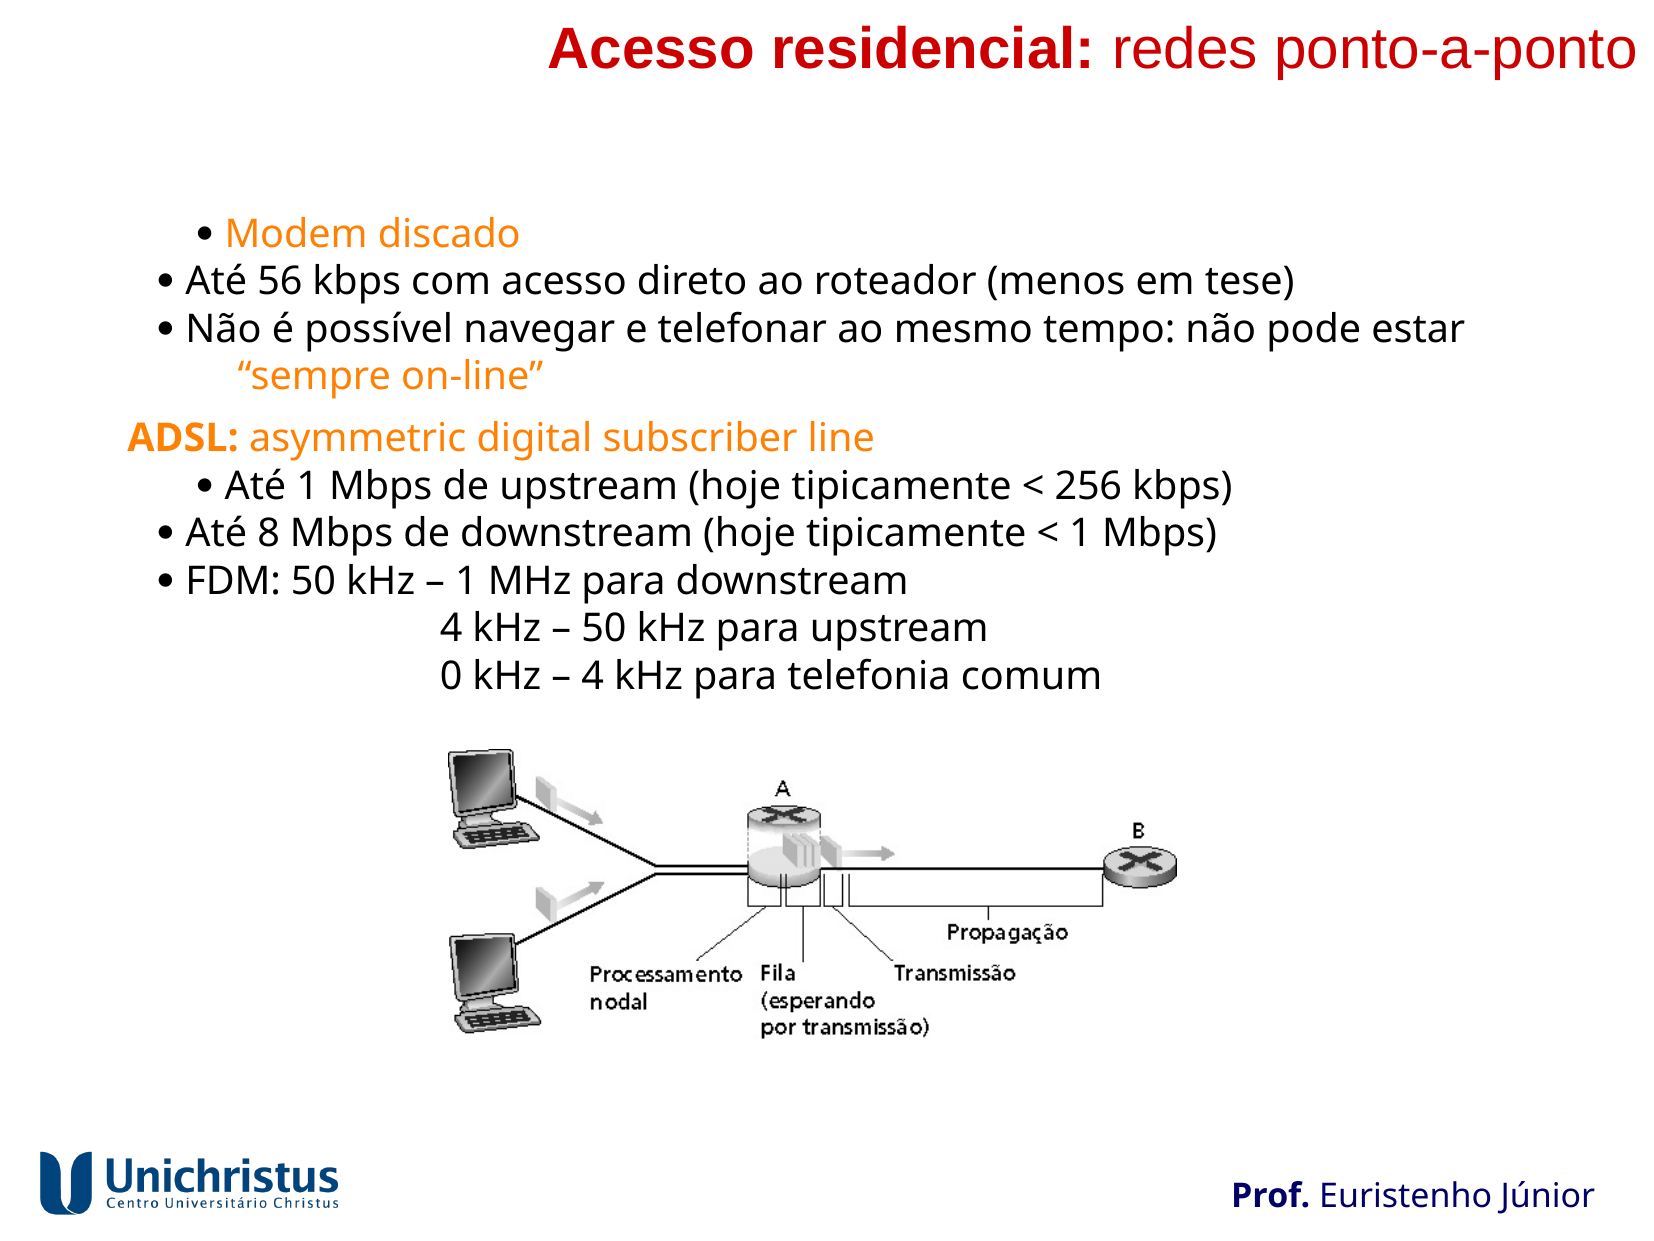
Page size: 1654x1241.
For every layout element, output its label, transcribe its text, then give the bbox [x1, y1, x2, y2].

picture [35, 1148, 343, 1217]
picture [448, 749, 1177, 1040]
text_box Acesso residencial: redes ponto-a-ponto [532, 8, 1654, 95]
text_box Prof. Euristenho Júnior [1216, 1163, 1654, 1224]
list  Modem discado  Até 56 kbps com acesso direto ao roteador (menos em tese)  Não é possível navegar e telefonar ao mesmo tempo: não pode estar “sempre on-line” ADSL: asymmetric digital subscriber line  Até 1 Mbps de upstream (hoje tipicamente < 256 kbps)  Até 8 Mbps de downstream (hoje tipicamente < 1 Mbps)  FDM: 50 kHz – 1 MHz para downstream 4 kHz – 50 kHz para upstream 0 kHz – 4 kHz para telefonia comum [112, 199, 1571, 860]
